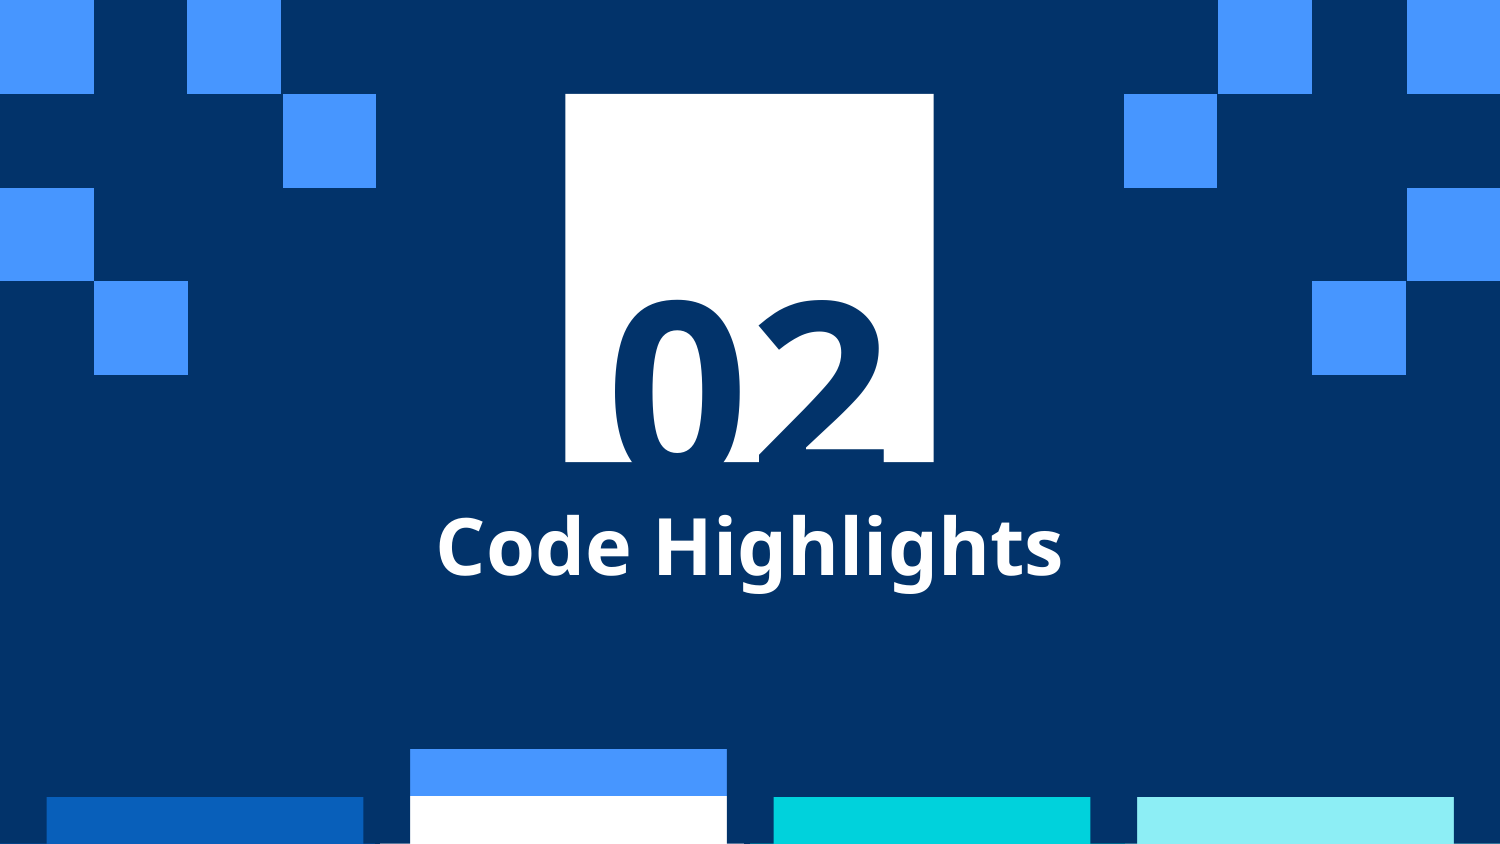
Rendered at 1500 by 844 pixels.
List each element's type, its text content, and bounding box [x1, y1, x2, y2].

title 02 [562, 300, 938, 462]
title Code Highlights [344, 493, 1156, 594]
